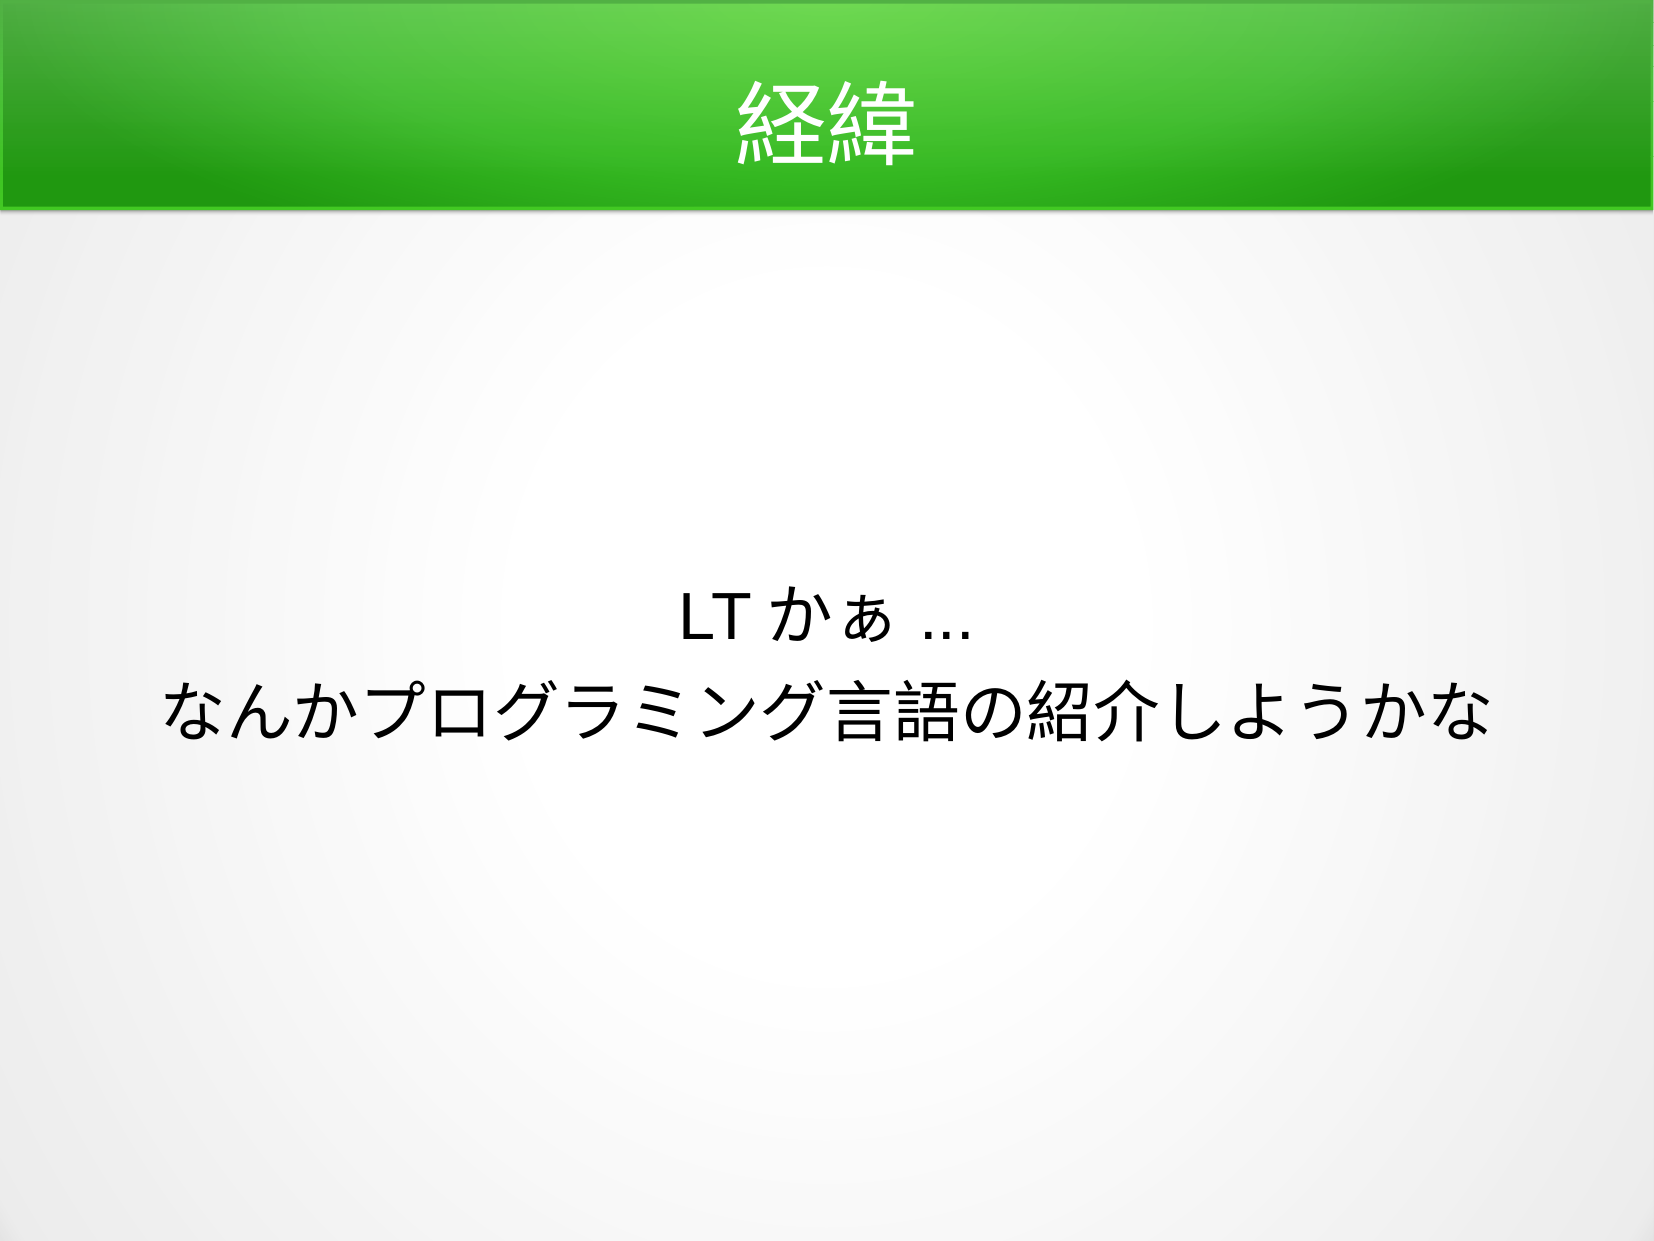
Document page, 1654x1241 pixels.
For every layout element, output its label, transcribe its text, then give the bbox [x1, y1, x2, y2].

subtitle LTかぁ... なんかプログラミング言語の紹介しようかな [82, 299, 1571, 1019]
title 経緯 [82, 47, 1571, 189]
